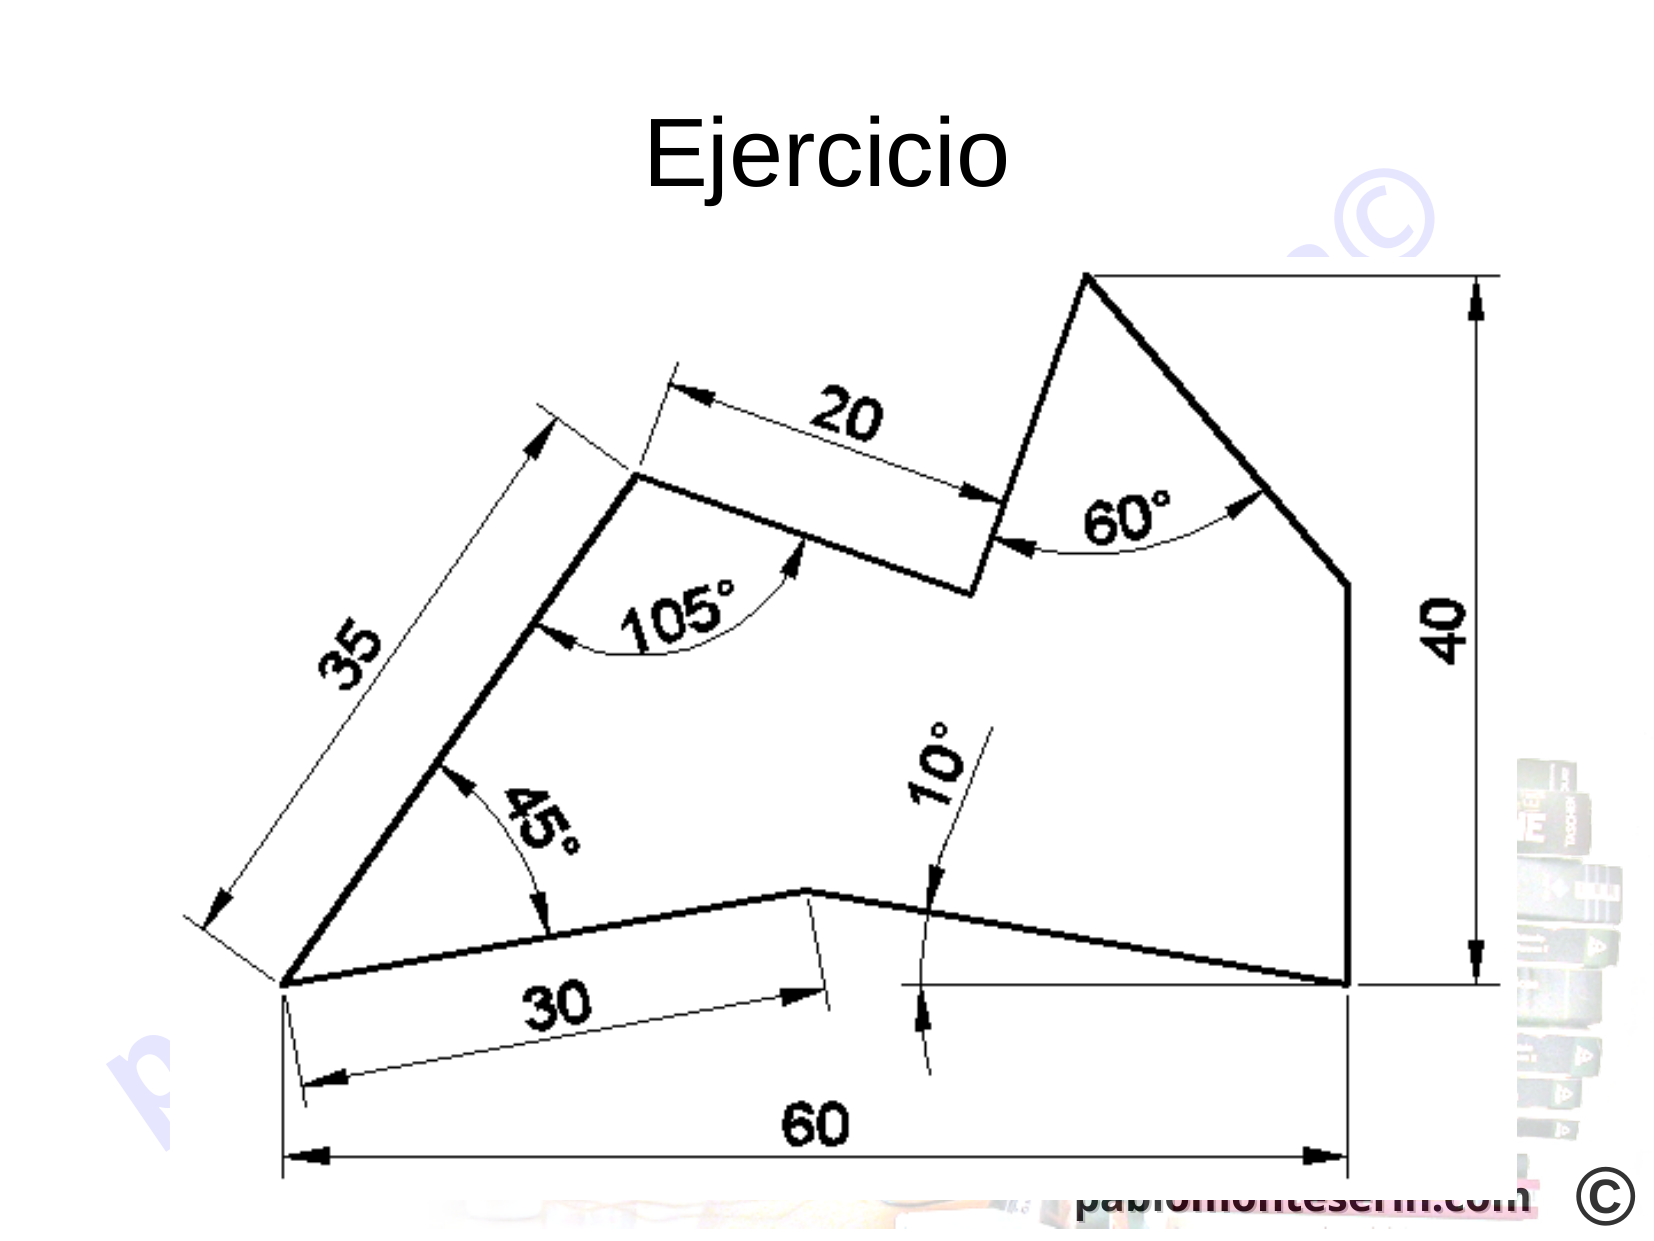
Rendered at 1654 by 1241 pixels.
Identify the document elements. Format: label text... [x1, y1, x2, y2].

title Ejercicio [82, 49, 1571, 257]
picture [170, 257, 1654, 1229]
